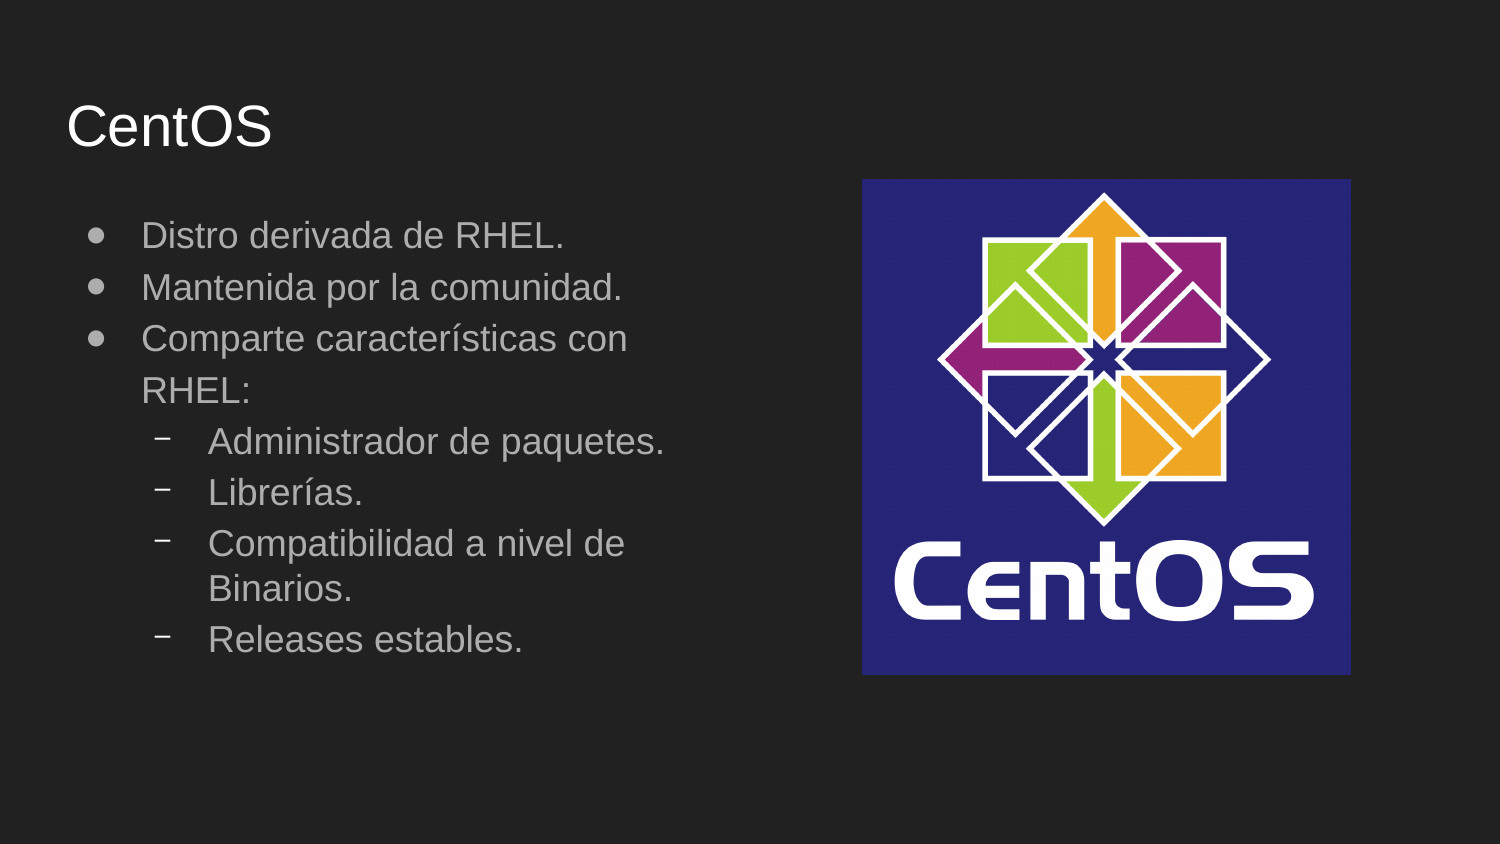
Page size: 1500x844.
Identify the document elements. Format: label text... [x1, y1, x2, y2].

title CentOS [51, 72, 1449, 167]
list Distro derivada de RHEL. Mantenida por la comunidad. Comparte características con RHEL: Administrador de paquetes. Librerías. Compatibilidad a nivel de Binarios. Releases estables. [51, 189, 750, 750]
picture [862, 179, 1351, 675]
